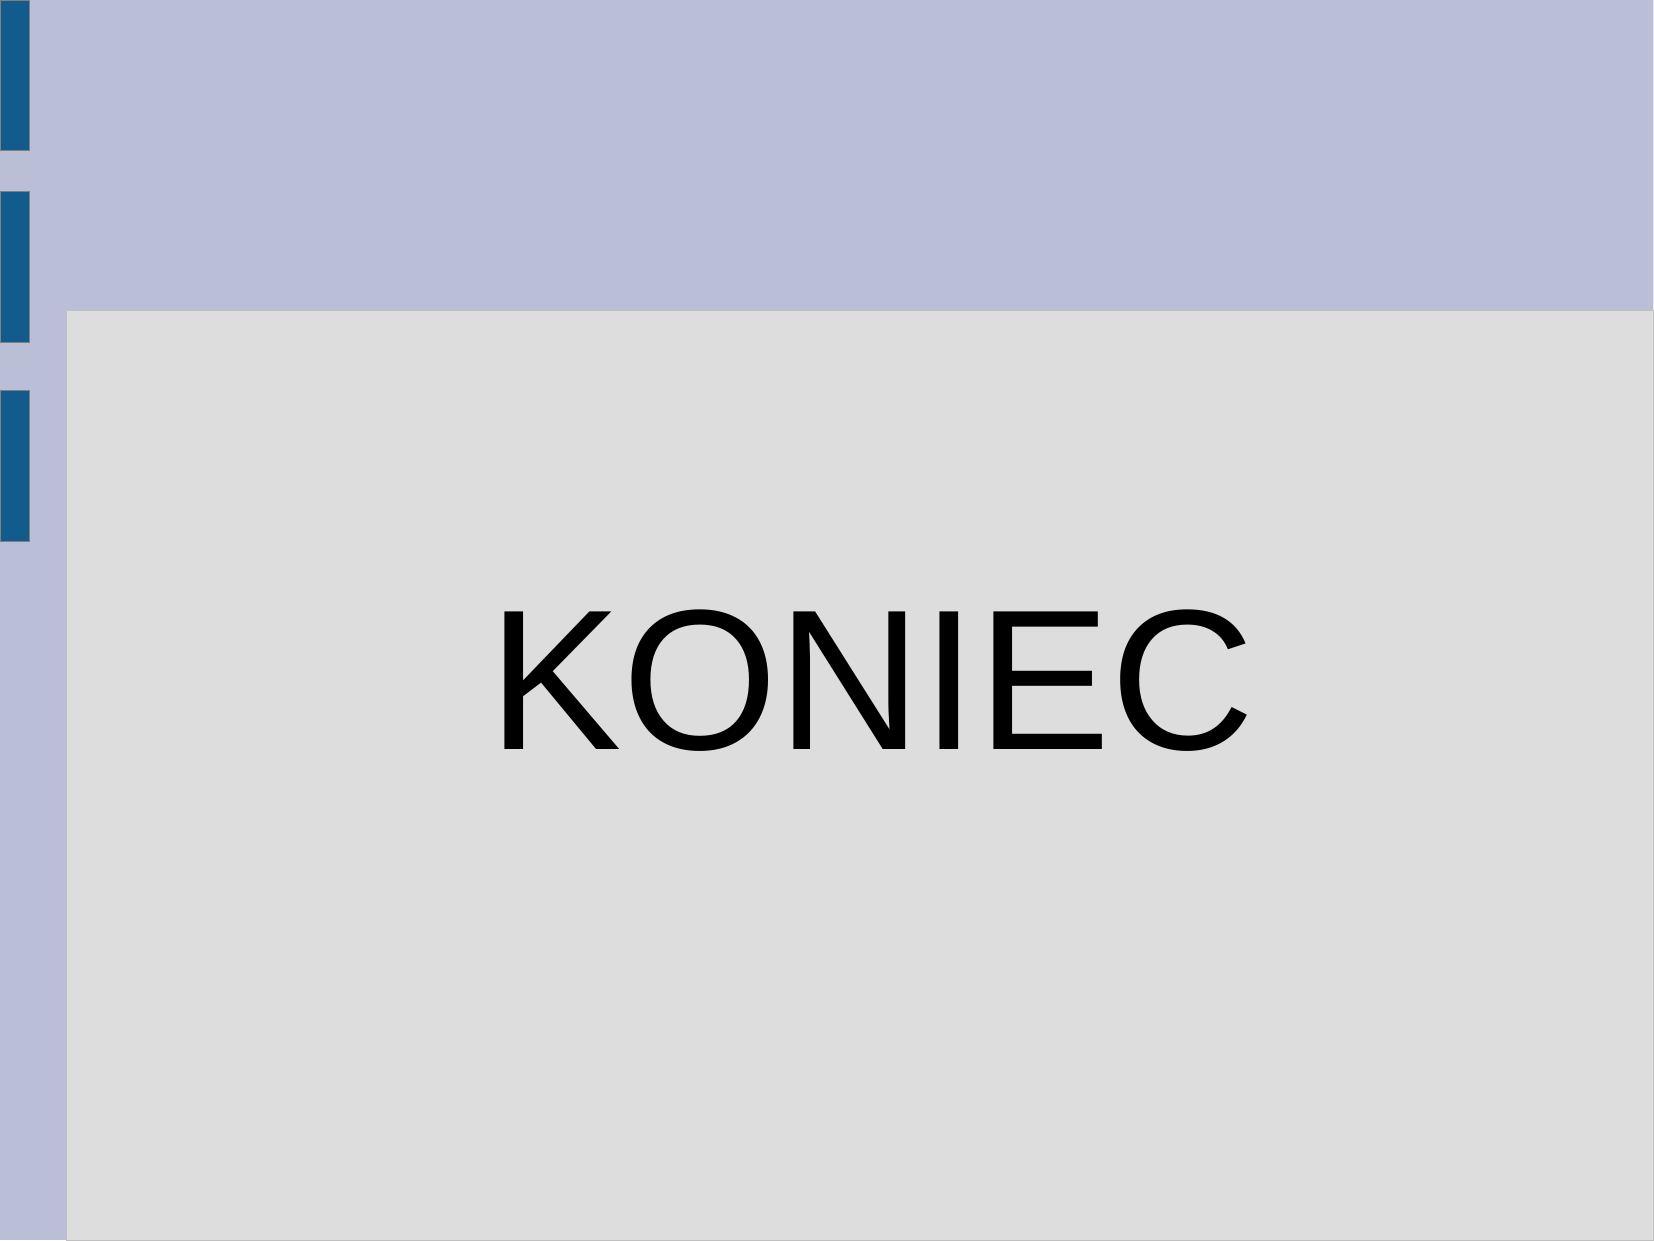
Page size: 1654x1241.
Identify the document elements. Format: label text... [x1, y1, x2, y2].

list KONIEC [121, 344, 1534, 1127]
